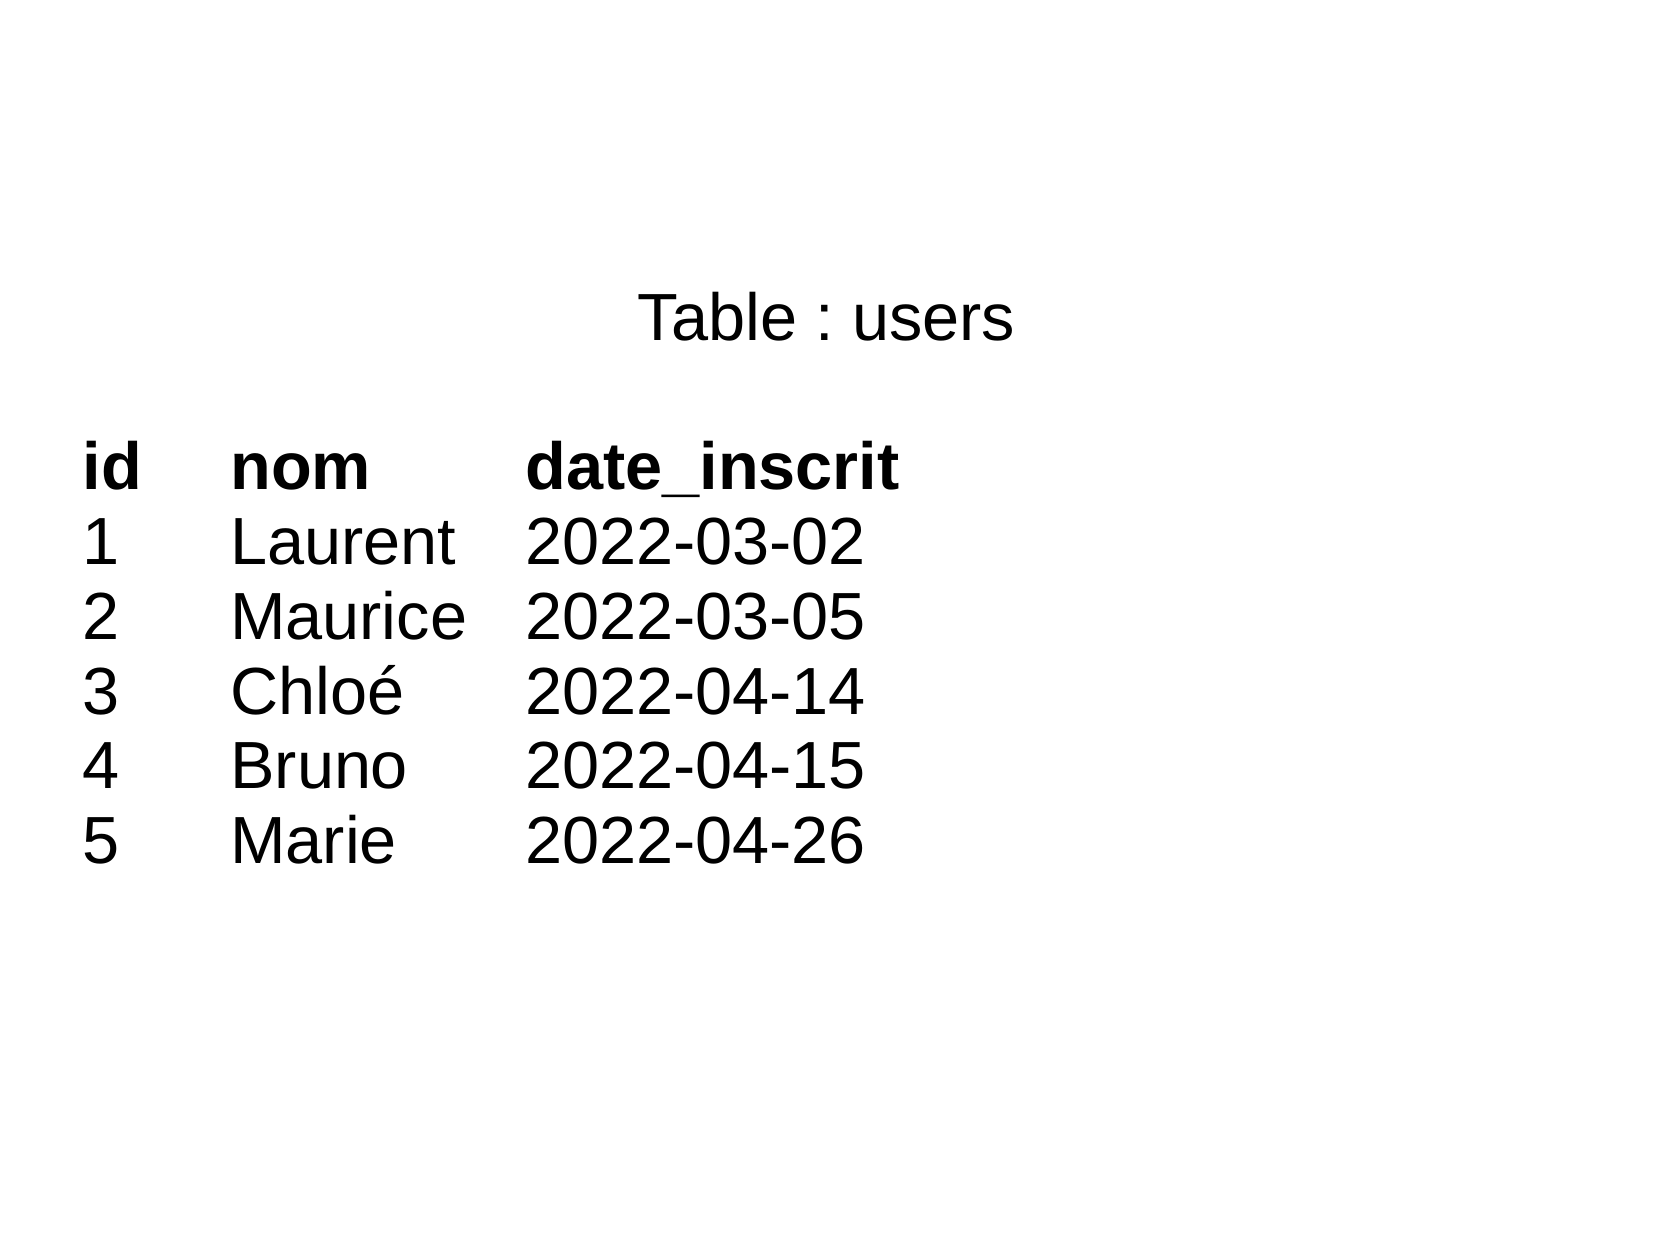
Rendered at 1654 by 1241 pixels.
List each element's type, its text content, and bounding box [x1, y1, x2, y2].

subtitle Table : users id nom date_inscrit 1 Laurent 2022-03-02 2 Maurice 2022-03-05 3 Chloé 2022-04-14 4 Bruno 2022-04-15 5 Marie 2022-04-26 [82, 49, 1571, 1109]
